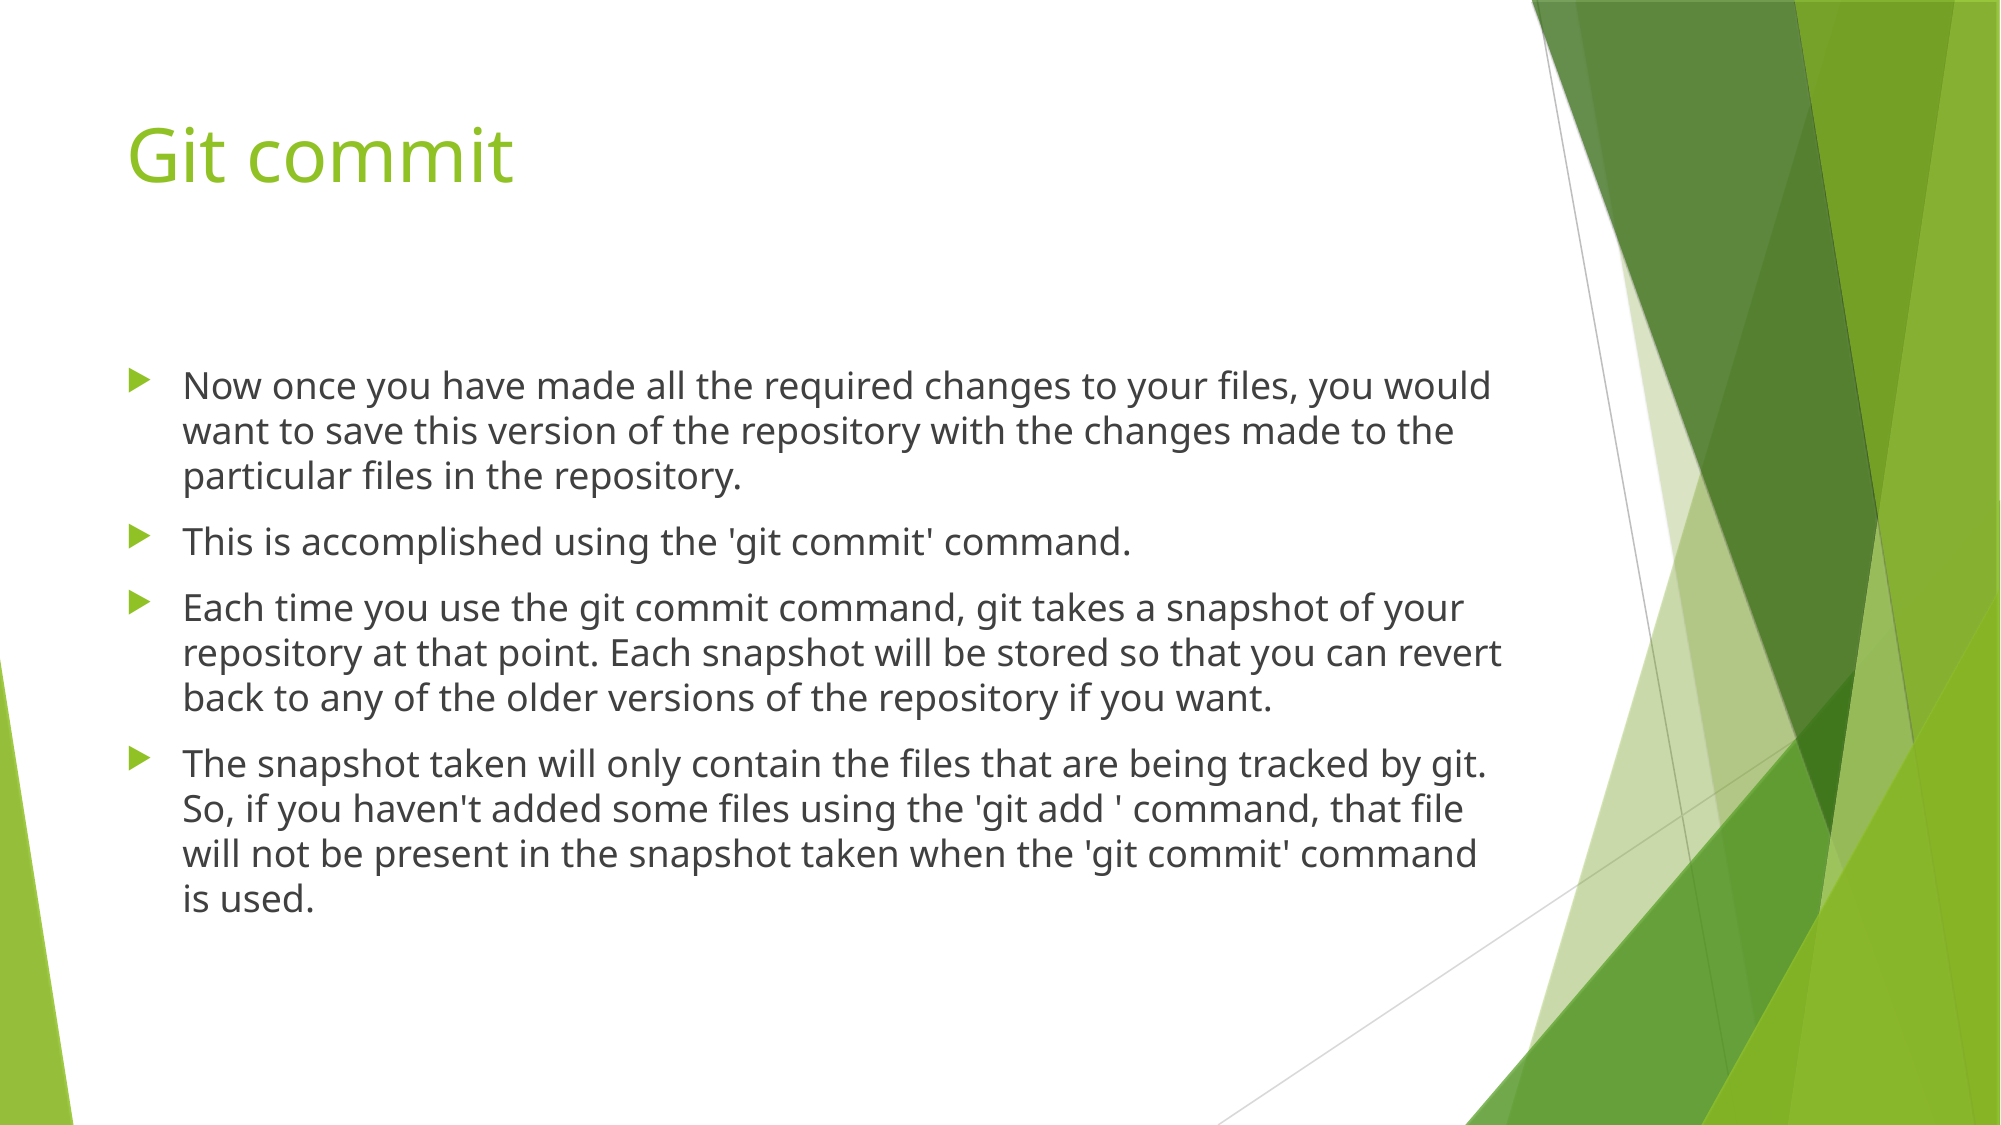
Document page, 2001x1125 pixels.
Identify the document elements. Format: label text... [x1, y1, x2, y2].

title Git commit [111, 99, 1522, 317]
list Now once you have made all the required changes to your files, you would want to save this version of the repository with the changes made to the particular files in the repository. This is accomplished using the 'git commit' command. Each time you use the git commit command, git takes a snapshot of your repository at that point. Each snapshot will be stored so that you can revert back to any of the older versions of the repository if you want. The snapshot taken will only contain the files that are being tracked by git. So, if you haven't added some files using the 'git add ' command, that file will not be present in the snapshot taken when the 'git commit' command is used. [111, 354, 1522, 992]
